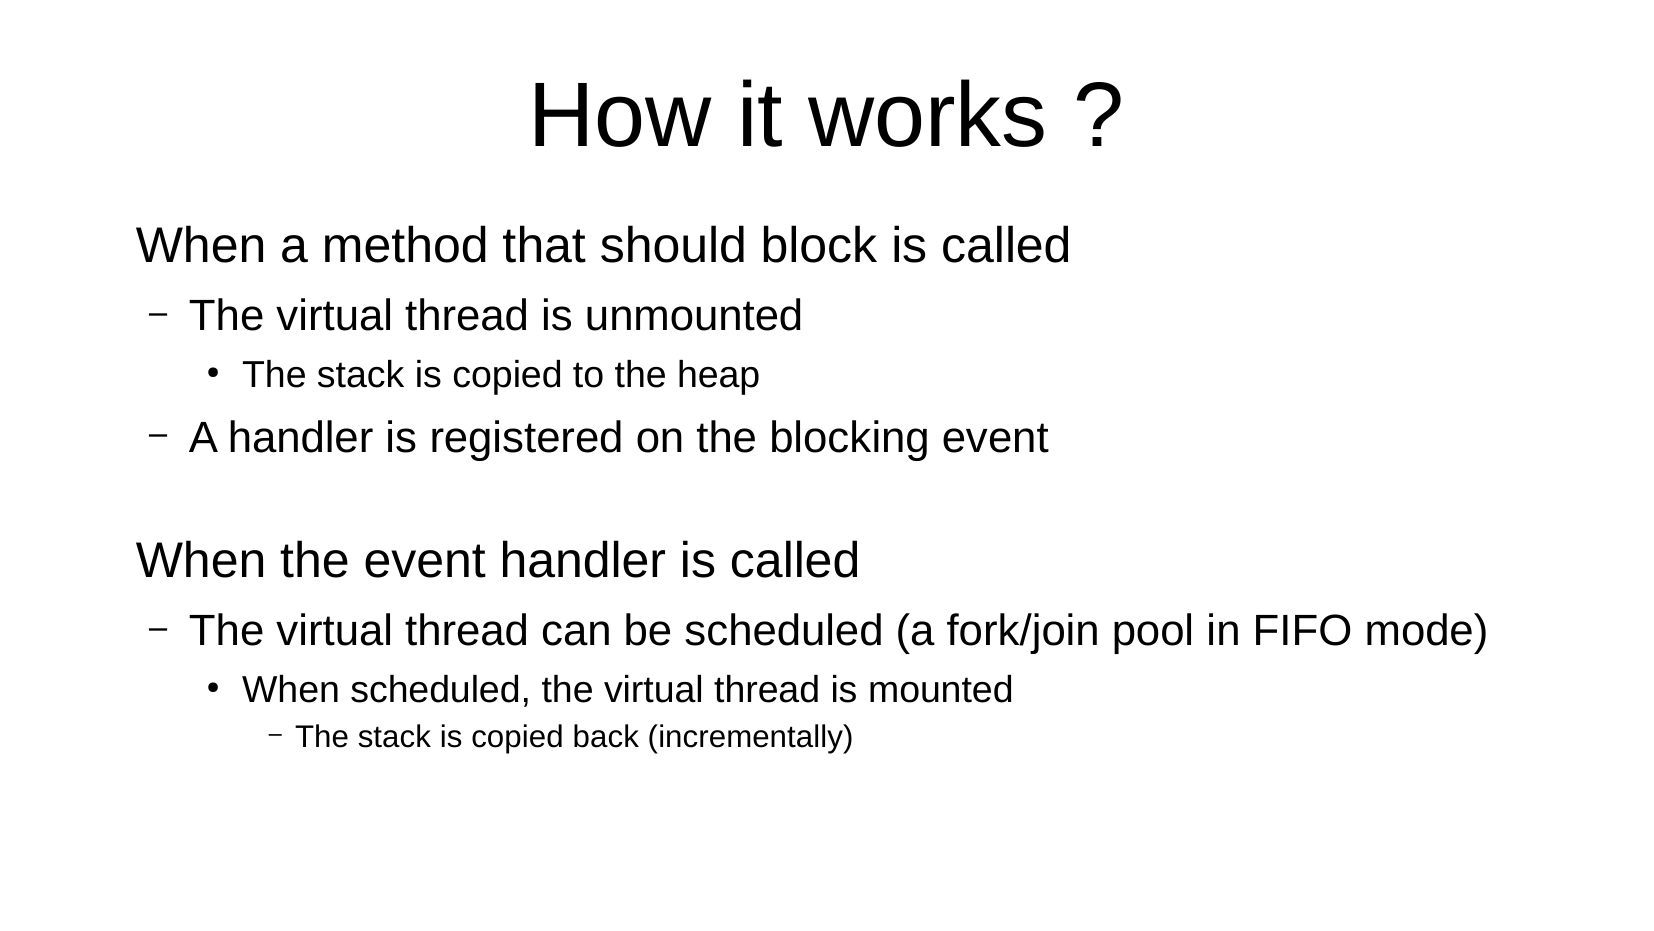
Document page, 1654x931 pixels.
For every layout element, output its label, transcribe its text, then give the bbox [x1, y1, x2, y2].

list When a method that should block is called The virtual thread is unmounted The stack is copied to the heap A handler is registered on the blocking event When the event handler is called The virtual thread can be scheduled (a fork/join pool in FIFO mode) When scheduled, the virtual thread is mounted The stack is copied back (incrementally) [82, 217, 1571, 758]
title How it works ? [82, 37, 1571, 193]
